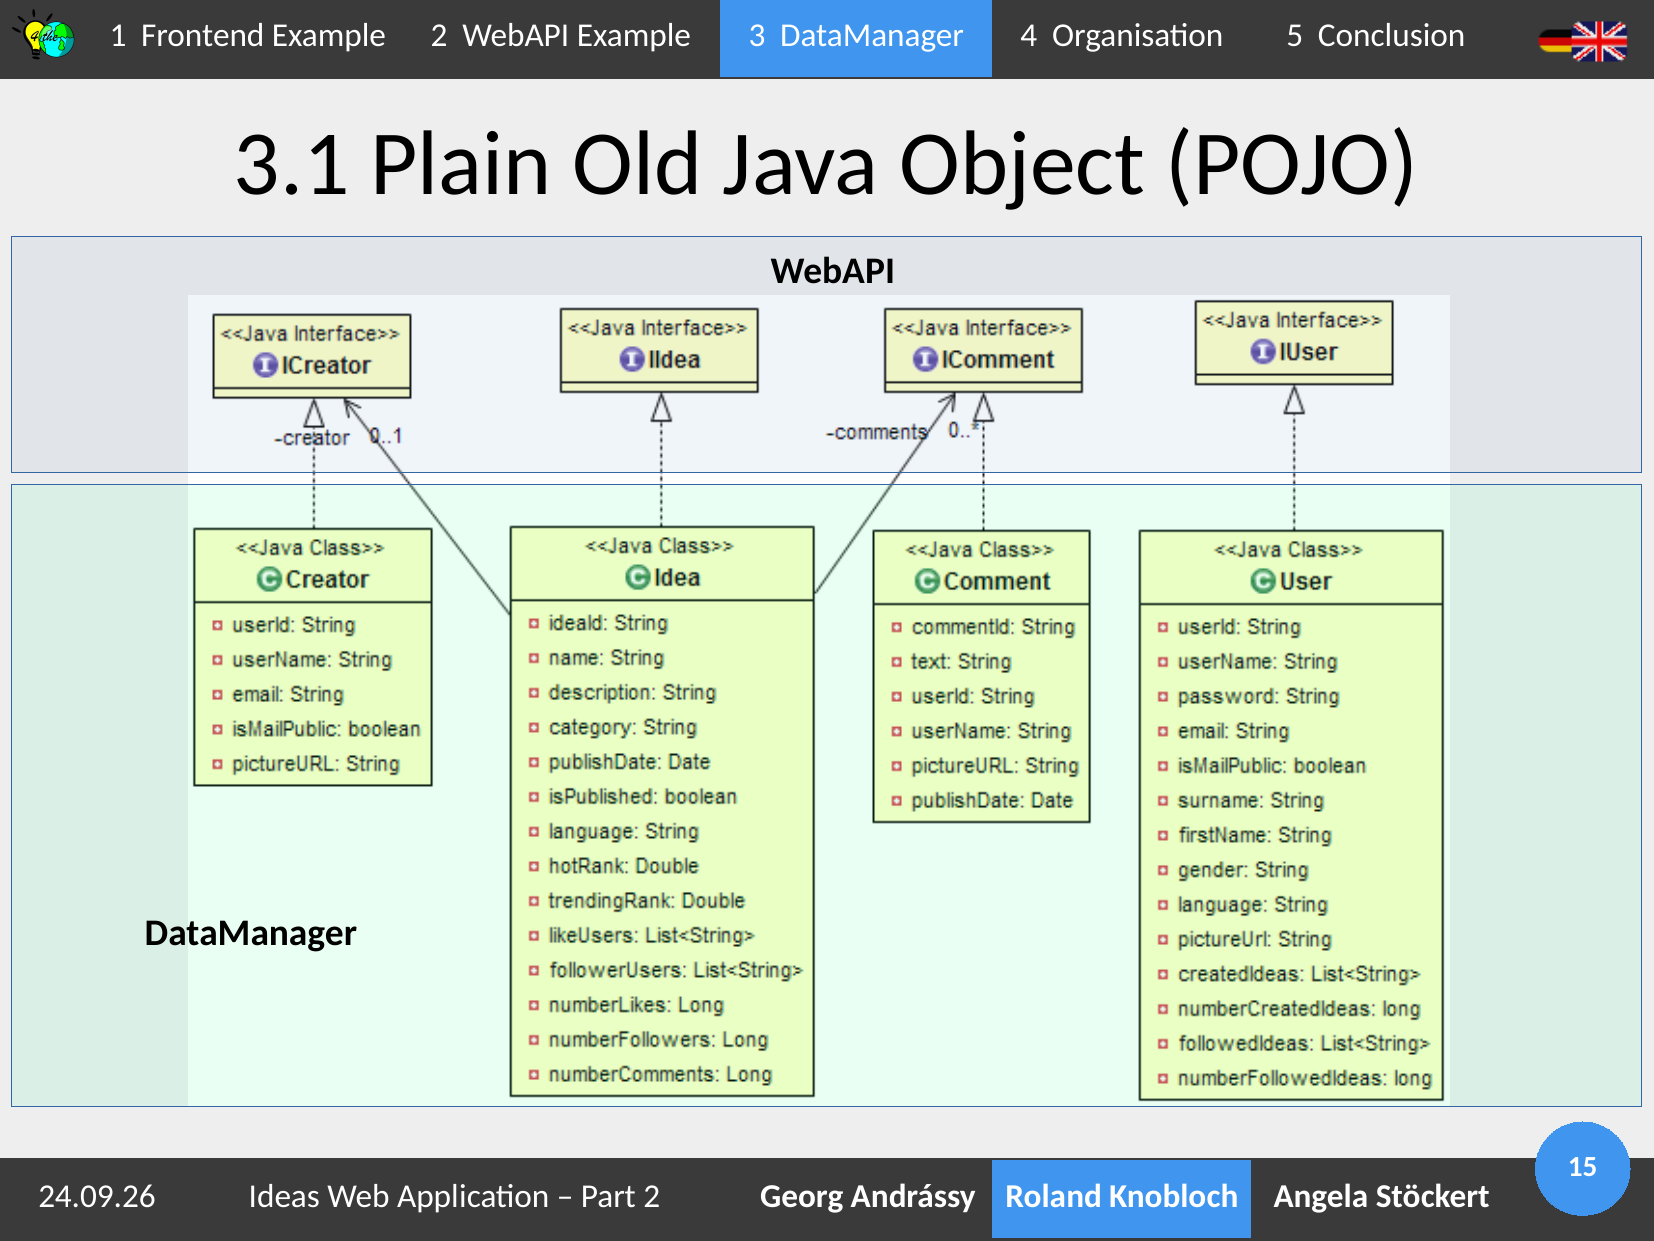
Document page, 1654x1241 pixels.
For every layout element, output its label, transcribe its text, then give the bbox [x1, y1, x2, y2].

text_box Georg Andrássy [744, 1160, 992, 1238]
text_box DataManager [129, 909, 520, 967]
text_box WebAPI [755, 248, 1146, 305]
text_box 2 WebAPI Example [401, 0, 720, 77]
text_box Roland Knobloch [992, 1160, 1251, 1238]
text_box [11, 236, 1642, 473]
picture [2, 0, 83, 79]
picture [1536, 18, 1629, 64]
text_box Ideas Web Application – Part 2 [242, 1160, 668, 1238]
title 3.1 Plain Old Java Object (POJO) [82, 94, 1571, 236]
text_box 4 Organisation [992, 0, 1251, 77]
text_box 1 Frontend Example [94, 0, 401, 77]
text_box Angela Stöckert [1251, 1160, 1512, 1238]
picture [188, 473, 1450, 484]
text_box [11, 484, 1642, 1107]
text_box 5 Conclusion [1251, 0, 1501, 77]
text_box 3 DataManager [720, 0, 992, 77]
